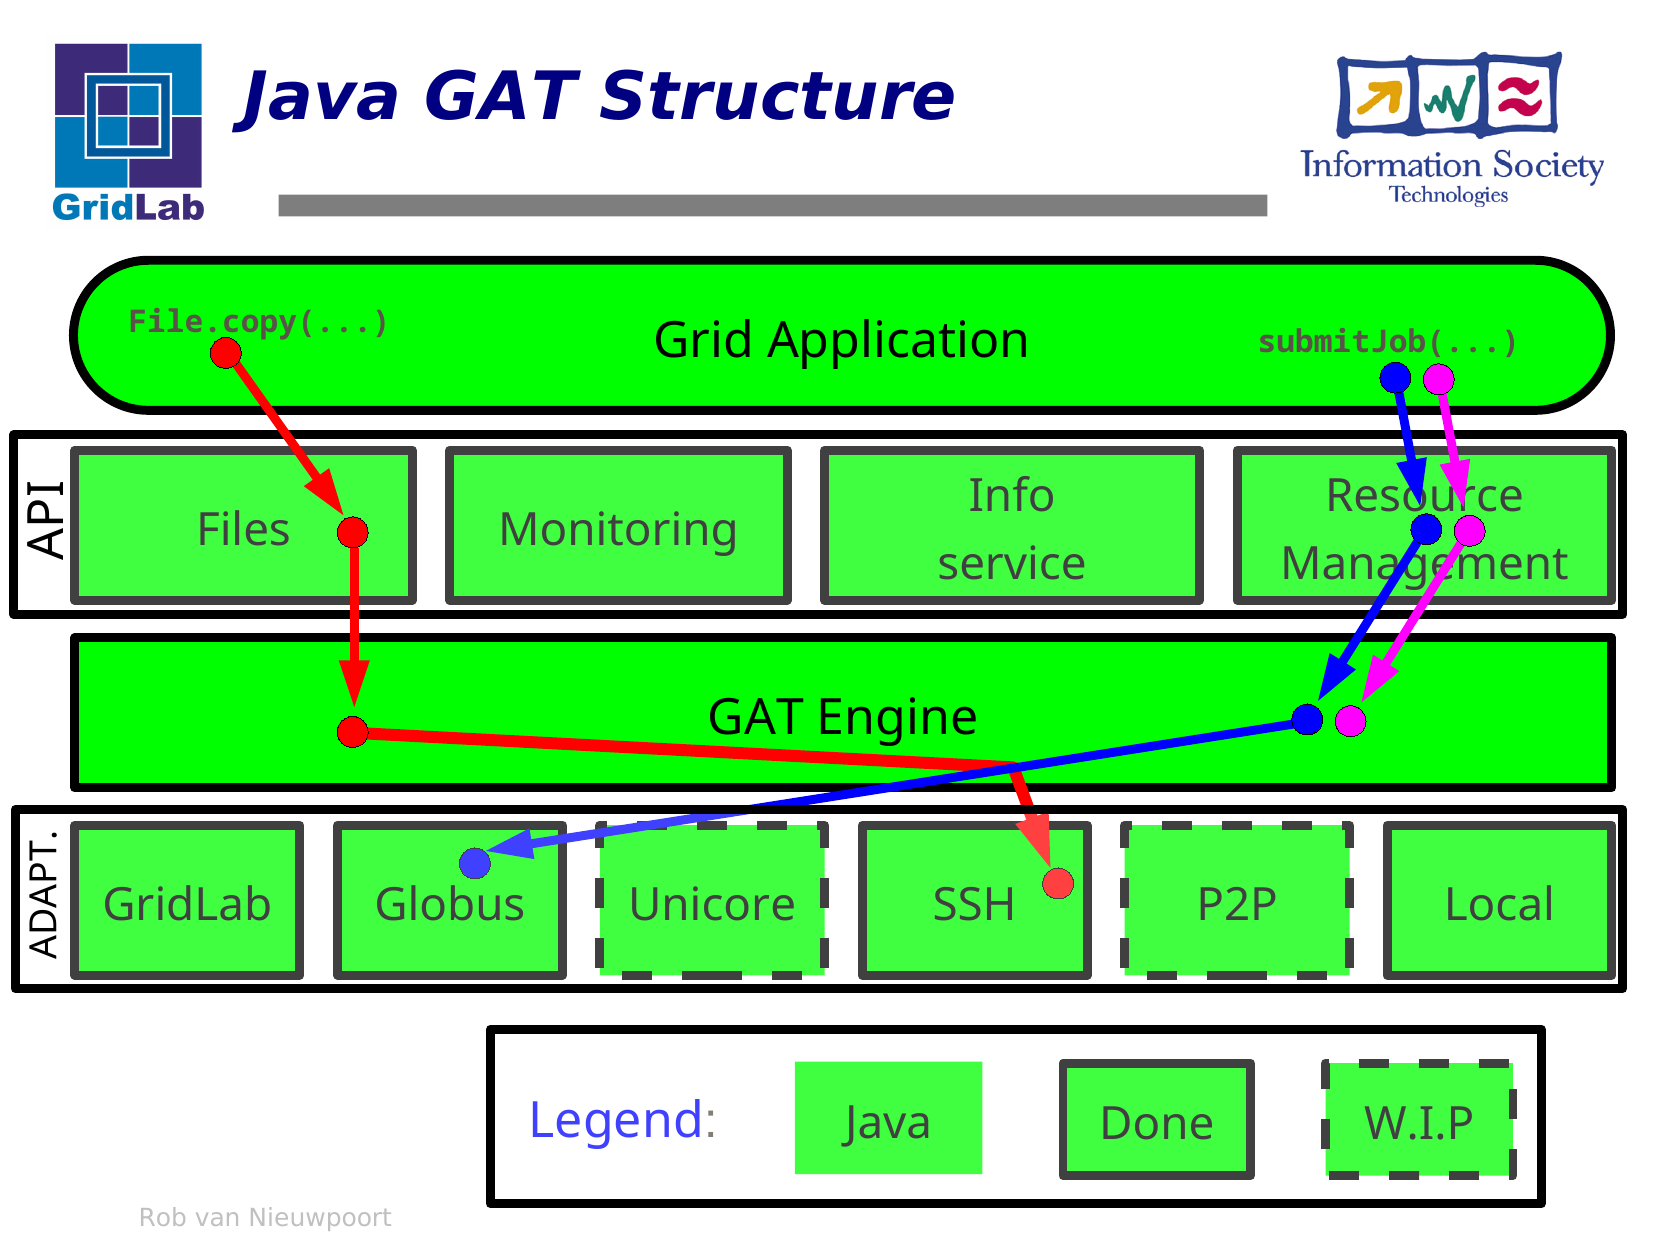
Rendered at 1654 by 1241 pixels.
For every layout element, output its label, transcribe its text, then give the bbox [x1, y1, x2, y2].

text_box [13, 434, 1623, 615]
text_box ADAPT. [12, 806, 83, 985]
text_box [1379, 362, 1411, 394]
text_box [337, 716, 369, 748]
text_box [1423, 363, 1455, 395]
text_box [15, 809, 1623, 989]
title Java GAT Structure [243, 0, 1280, 187]
text_box submitJob(...) [1257, 315, 1521, 352]
text_box GAT Engine [74, 637, 1612, 788]
picture [45, 34, 211, 230]
text_box Grid Application [73, 260, 1611, 411]
text_box [210, 337, 242, 369]
text_box [1335, 705, 1367, 737]
text_box File.copy(...) [128, 295, 392, 332]
picture [1293, 34, 1611, 214]
text_box [490, 1029, 1542, 1204]
text_box API [4, 431, 76, 610]
text_box [1291, 703, 1323, 735]
